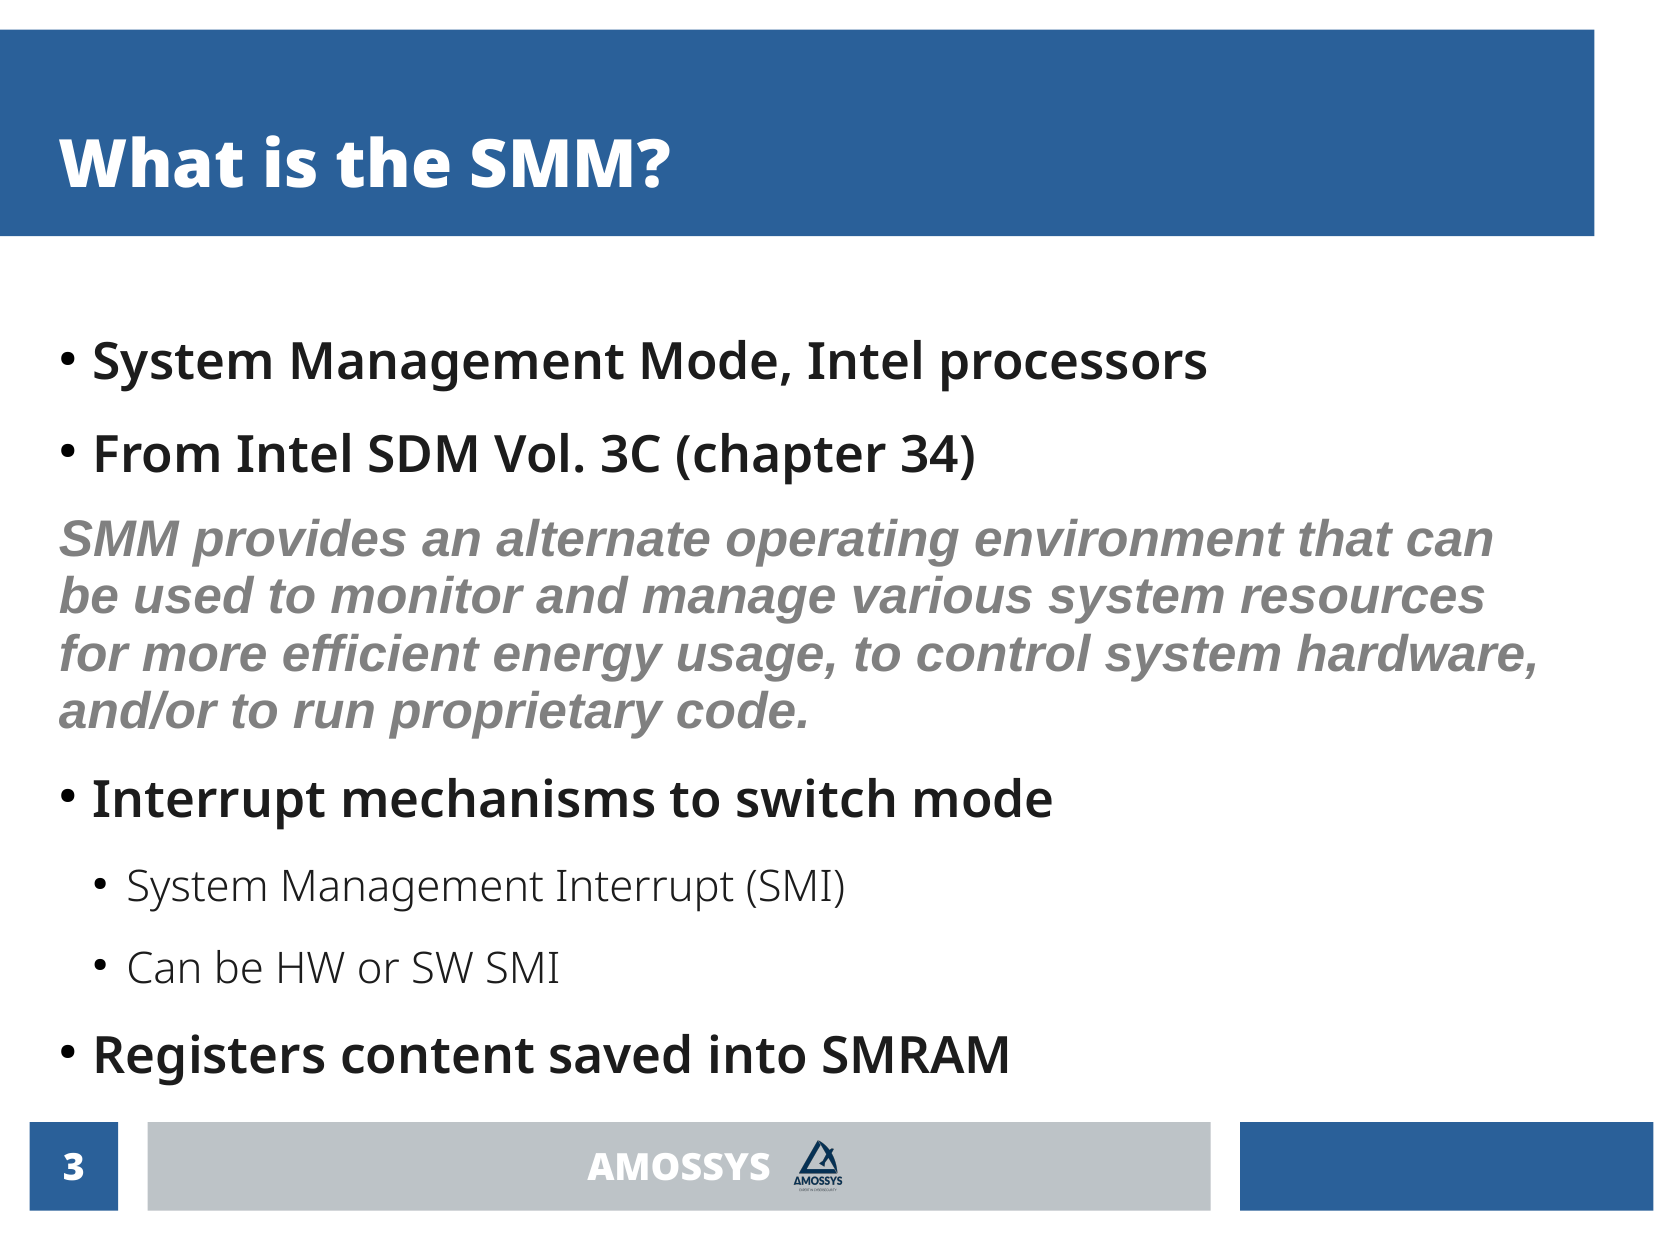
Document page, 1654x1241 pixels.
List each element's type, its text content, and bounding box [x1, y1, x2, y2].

title What is the SMM? [59, 59, 1595, 207]
picture [791, 1139, 845, 1193]
list System Management Mode, Intel processors From Intel SDM Vol. 3C (chapter 34) SMM provides an alternate operating environment that can be used to monitor and manage various system resources for more efficient energy usage, to control system hardware, and/or to run proprietary code. Interrupt mechanisms to switch mode System Management Interrupt (SMI) Can be HW or SW SMI Registers content saved into SMRAM [59, 324, 1565, 1093]
